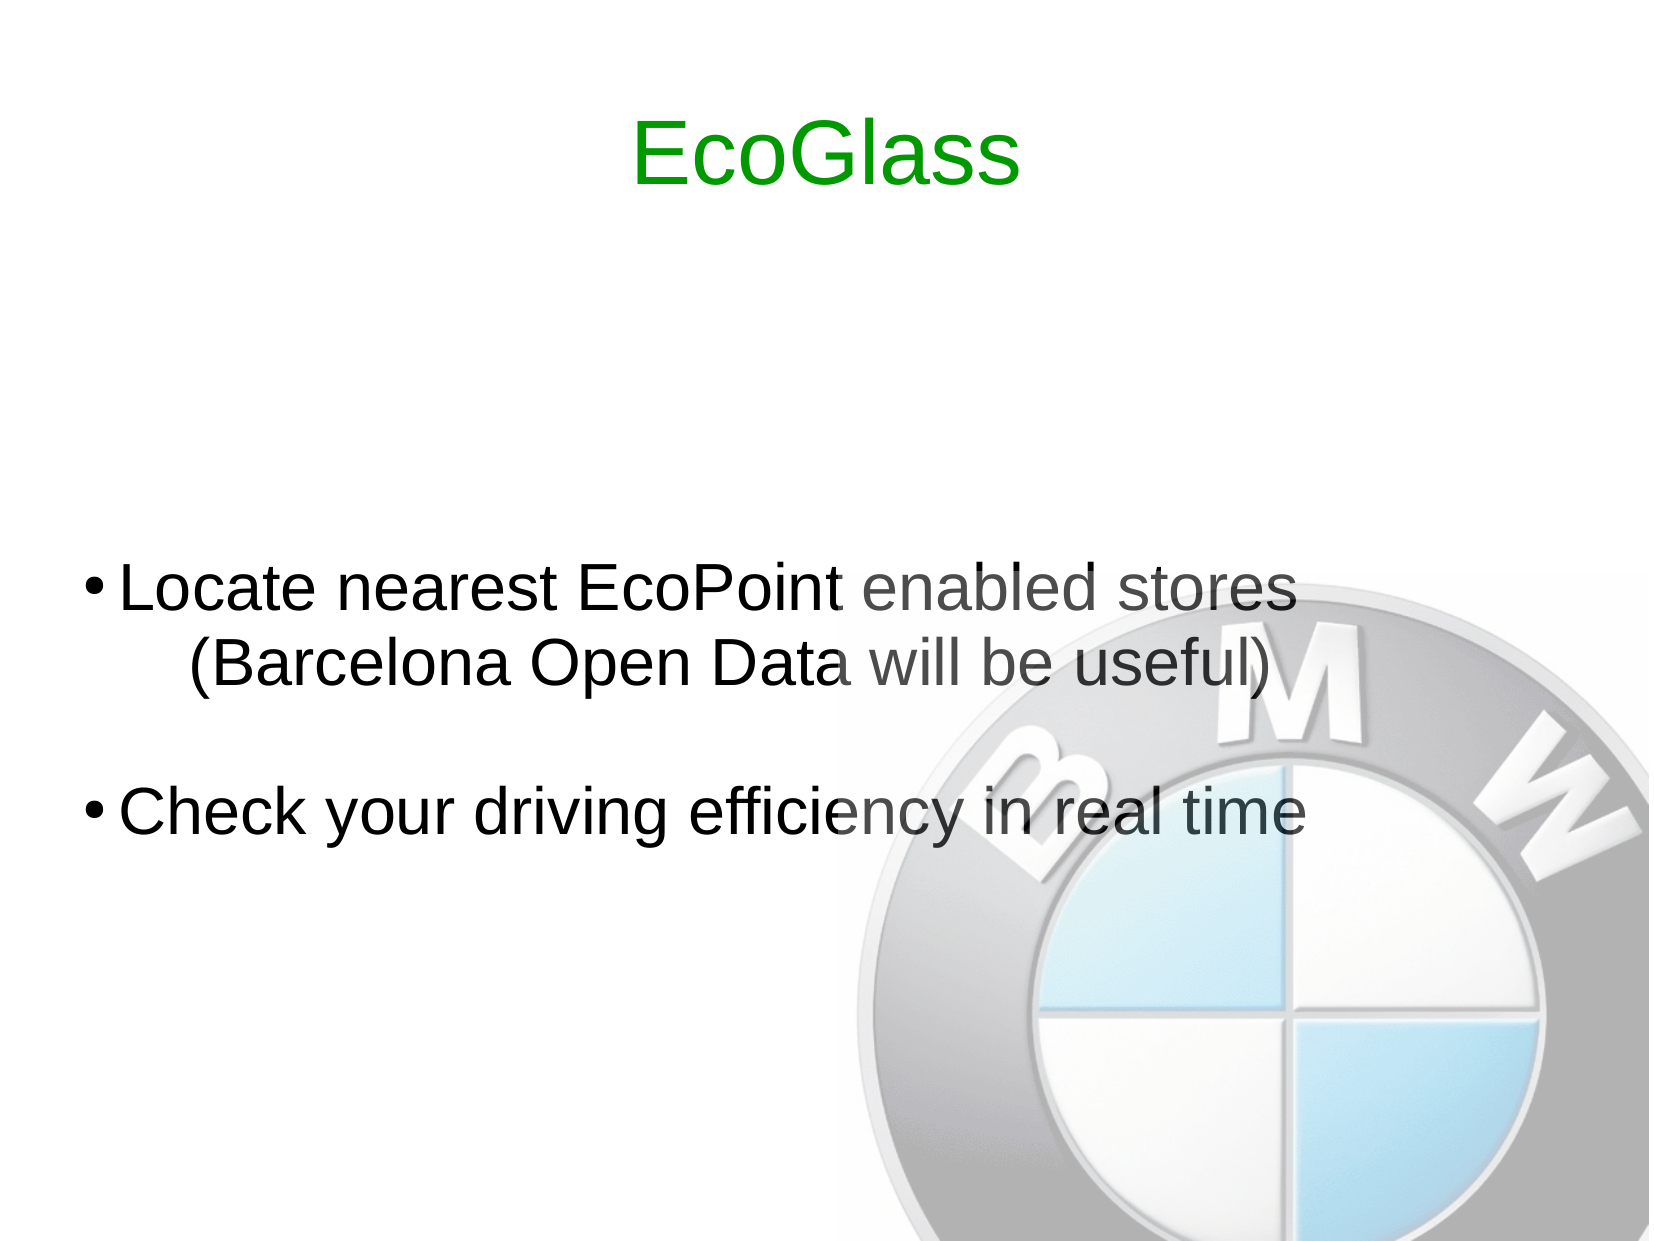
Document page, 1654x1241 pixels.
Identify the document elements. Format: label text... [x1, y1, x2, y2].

picture [838, 571, 1649, 1241]
subtitle Locate nearest EcoPoint enabled stores (Barcelona Open Data will be useful) Check your driving efficiency in real time [82, 290, 1571, 1109]
title EcoGlass [82, 49, 1571, 257]
